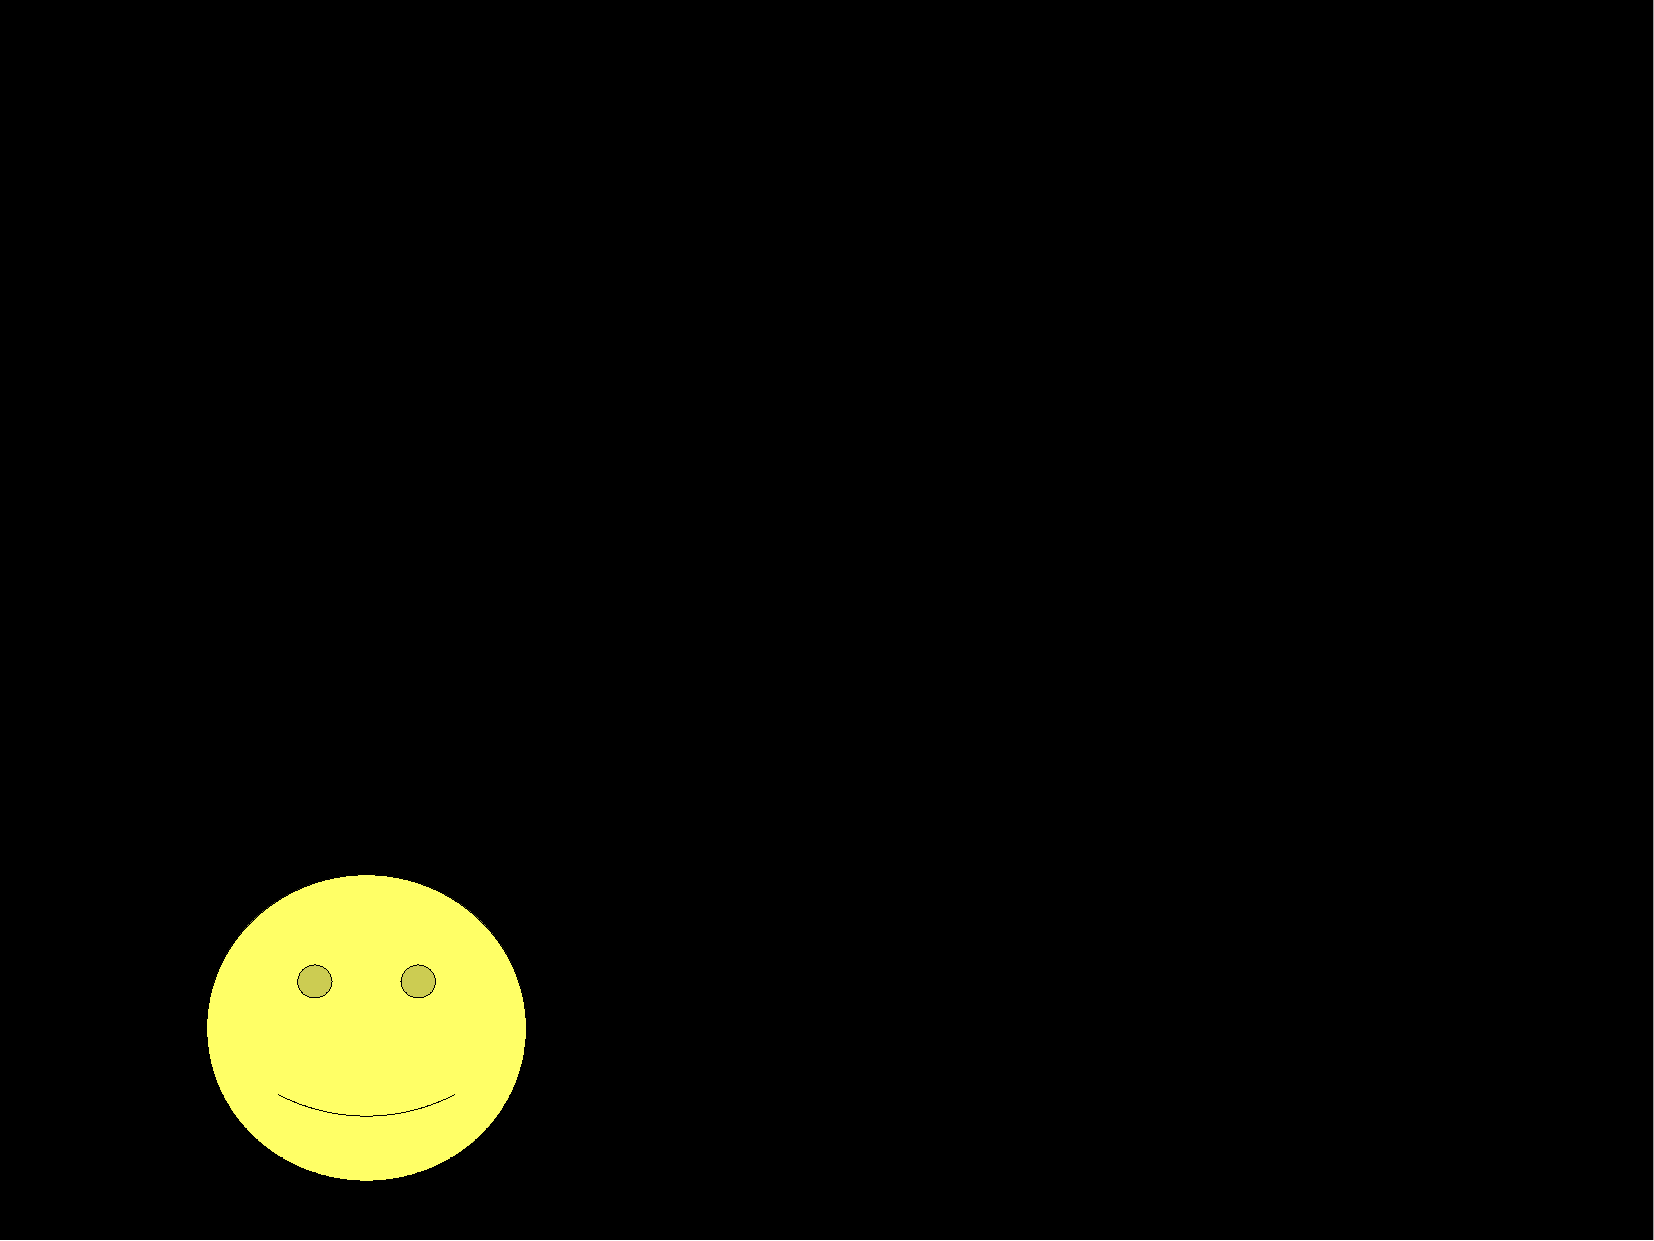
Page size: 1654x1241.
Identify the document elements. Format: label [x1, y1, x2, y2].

text_box [206, 874, 527, 1182]
